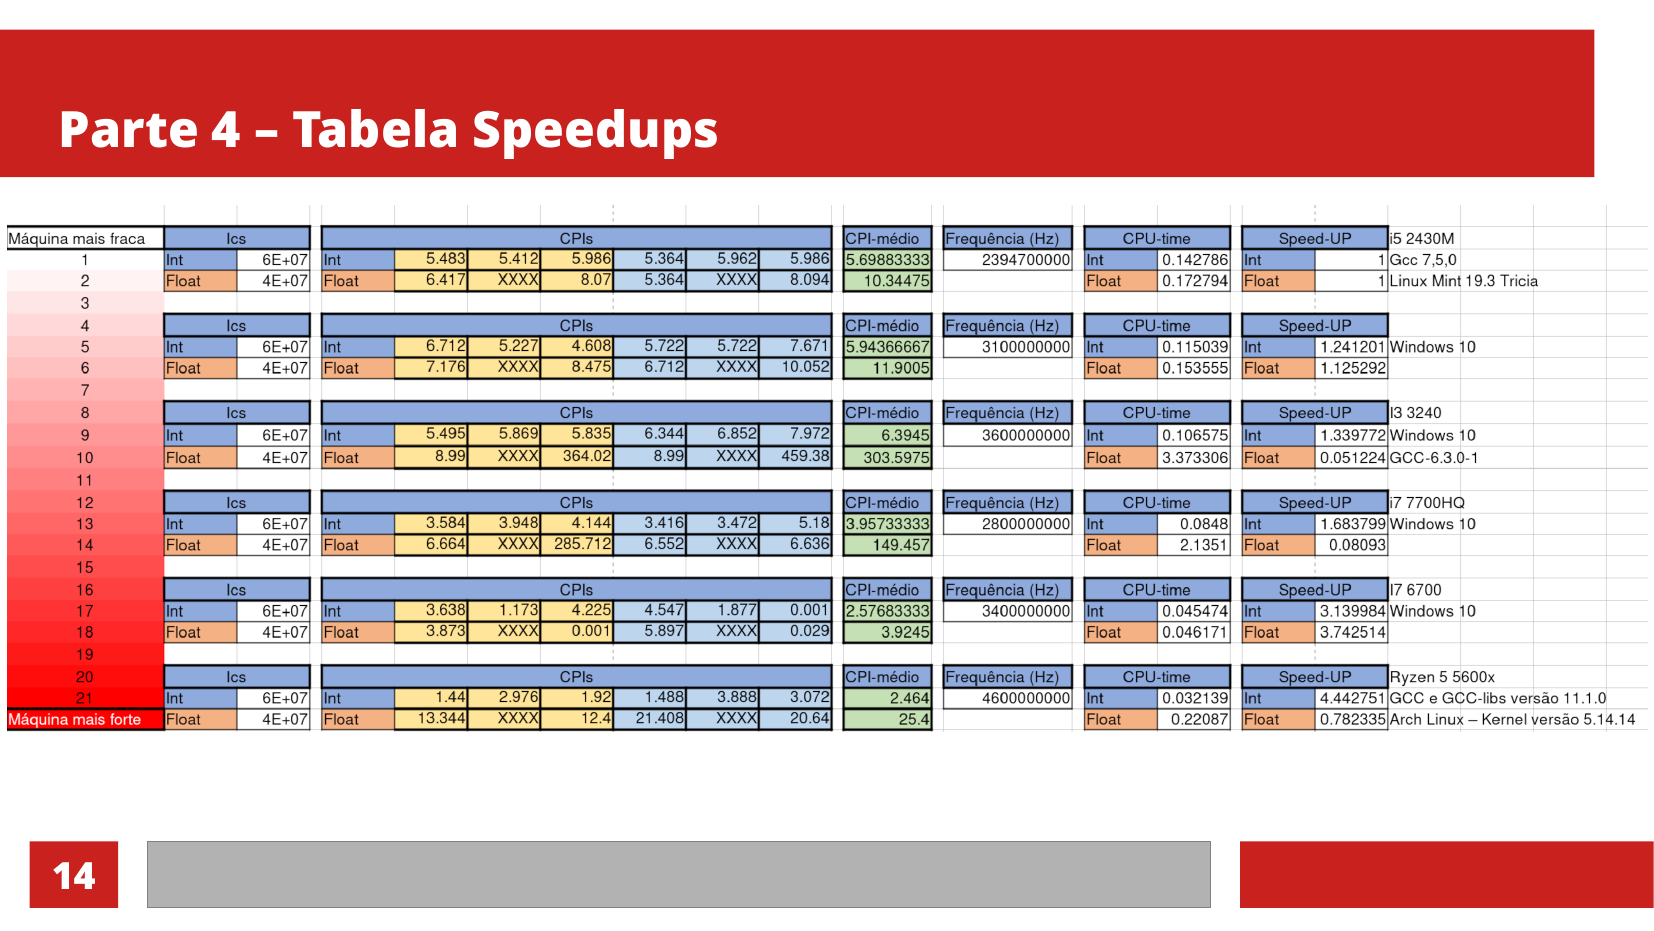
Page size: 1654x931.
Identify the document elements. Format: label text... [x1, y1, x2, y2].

picture [7, 205, 1648, 732]
title Parte 4 – Tabela Speedups [59, 44, 1595, 163]
